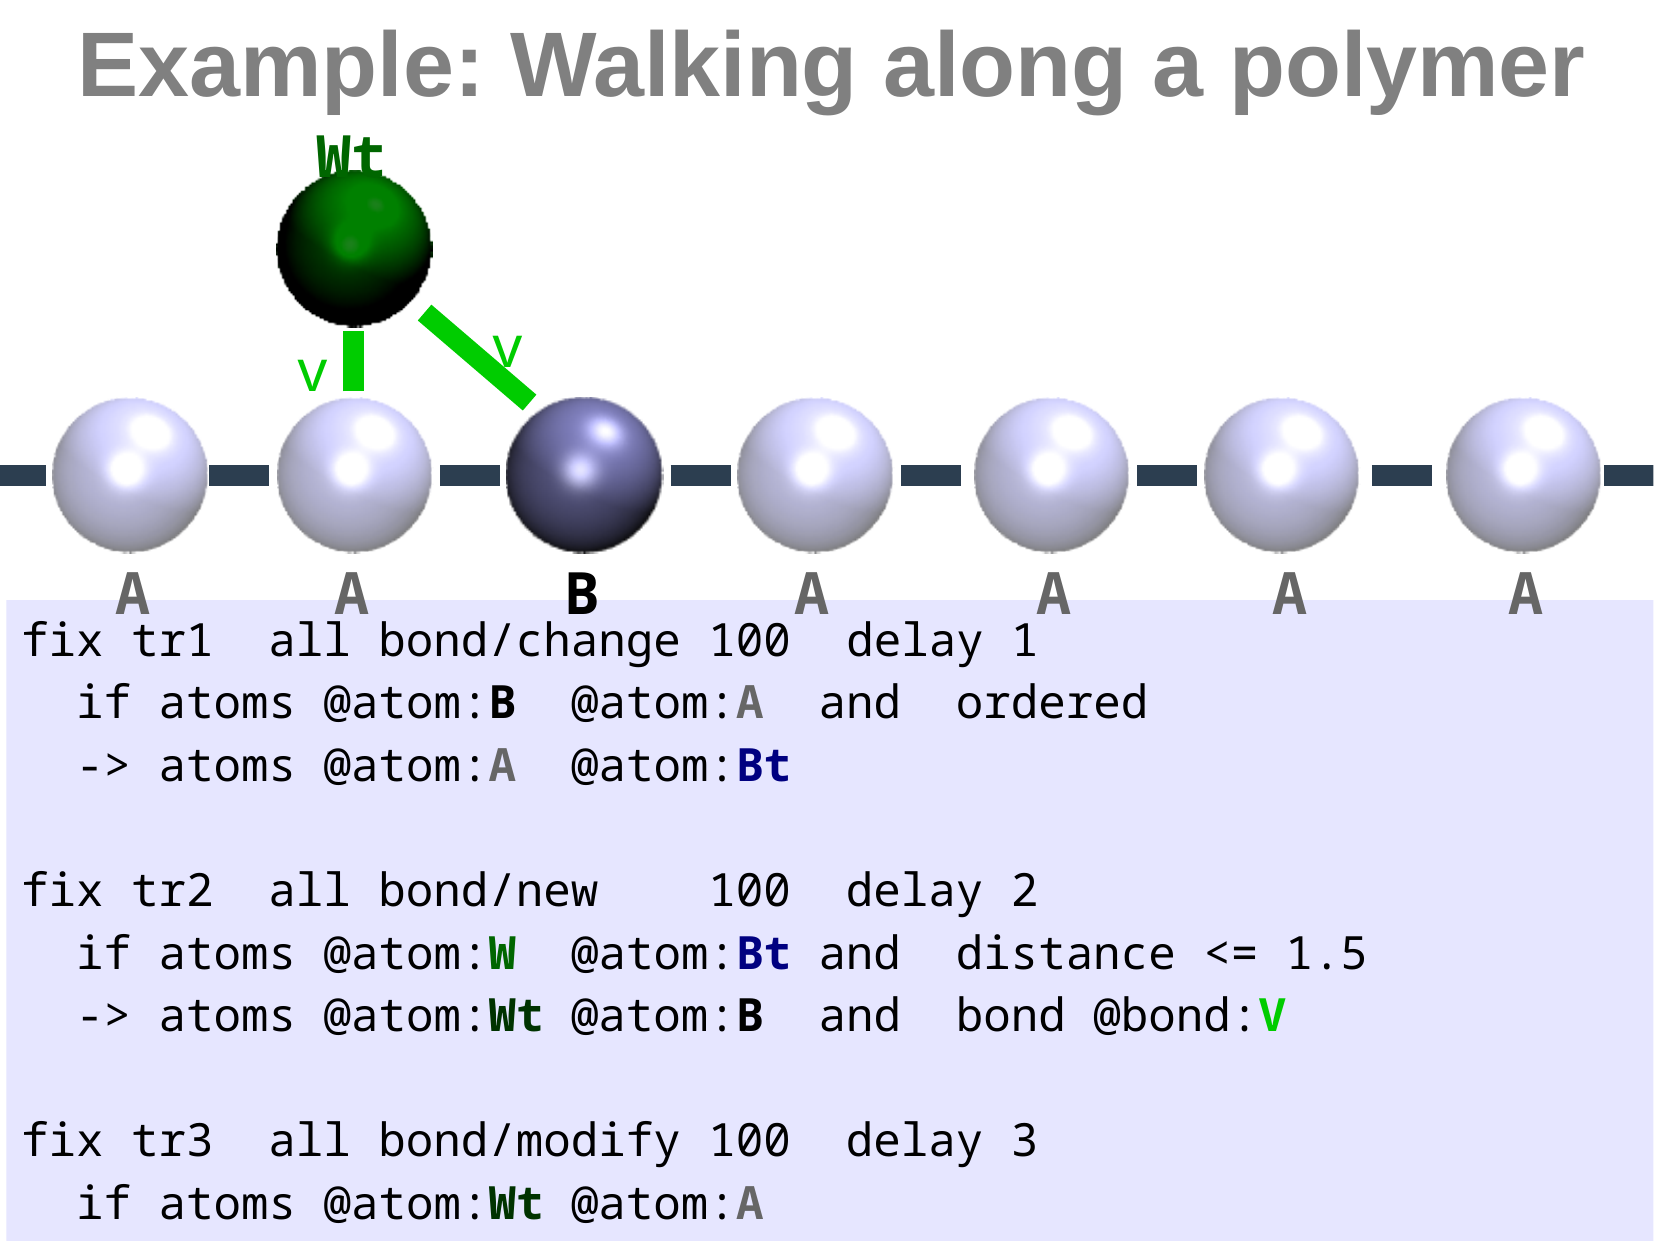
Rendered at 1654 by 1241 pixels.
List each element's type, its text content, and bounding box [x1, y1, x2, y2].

text_box A [278, 545, 426, 619]
text_box A [980, 545, 1128, 619]
text_box Wt [278, 108, 426, 182]
text_box A [1453, 545, 1600, 619]
picture [974, 397, 1131, 554]
picture [276, 170, 433, 328]
picture [737, 397, 895, 554]
picture [52, 397, 210, 554]
title Example: Walking along a polymer [0, 0, 1654, 168]
picture [506, 397, 664, 554]
text_box fix tr1 all bond/change 100 delay 1 if atoms @atom:B @atom:A and ordered -> atoms @atom:A @atom:Bt fix tr2 all bond/new 100 delay 2 if atoms @atom:W @atom:Bt and distance <= 1.5 -> atoms @atom:Wt @atom:B and bond @bond:V fix tr3 all bond/modify 100 delay 3 if atoms @atom:Wt @atom:A -> atoms @atom:W @atom:A and bond BREAK [6, 600, 1654, 1241]
text_box A [59, 545, 207, 619]
picture [1446, 397, 1603, 554]
text_box B [508, 545, 655, 619]
text_box A [1216, 545, 1364, 619]
picture [277, 397, 434, 554]
picture [1204, 397, 1361, 554]
text_box v [433, 298, 581, 381]
text_box v [433, 335, 487, 381]
text_box A [738, 545, 886, 619]
text_box v [239, 321, 386, 405]
